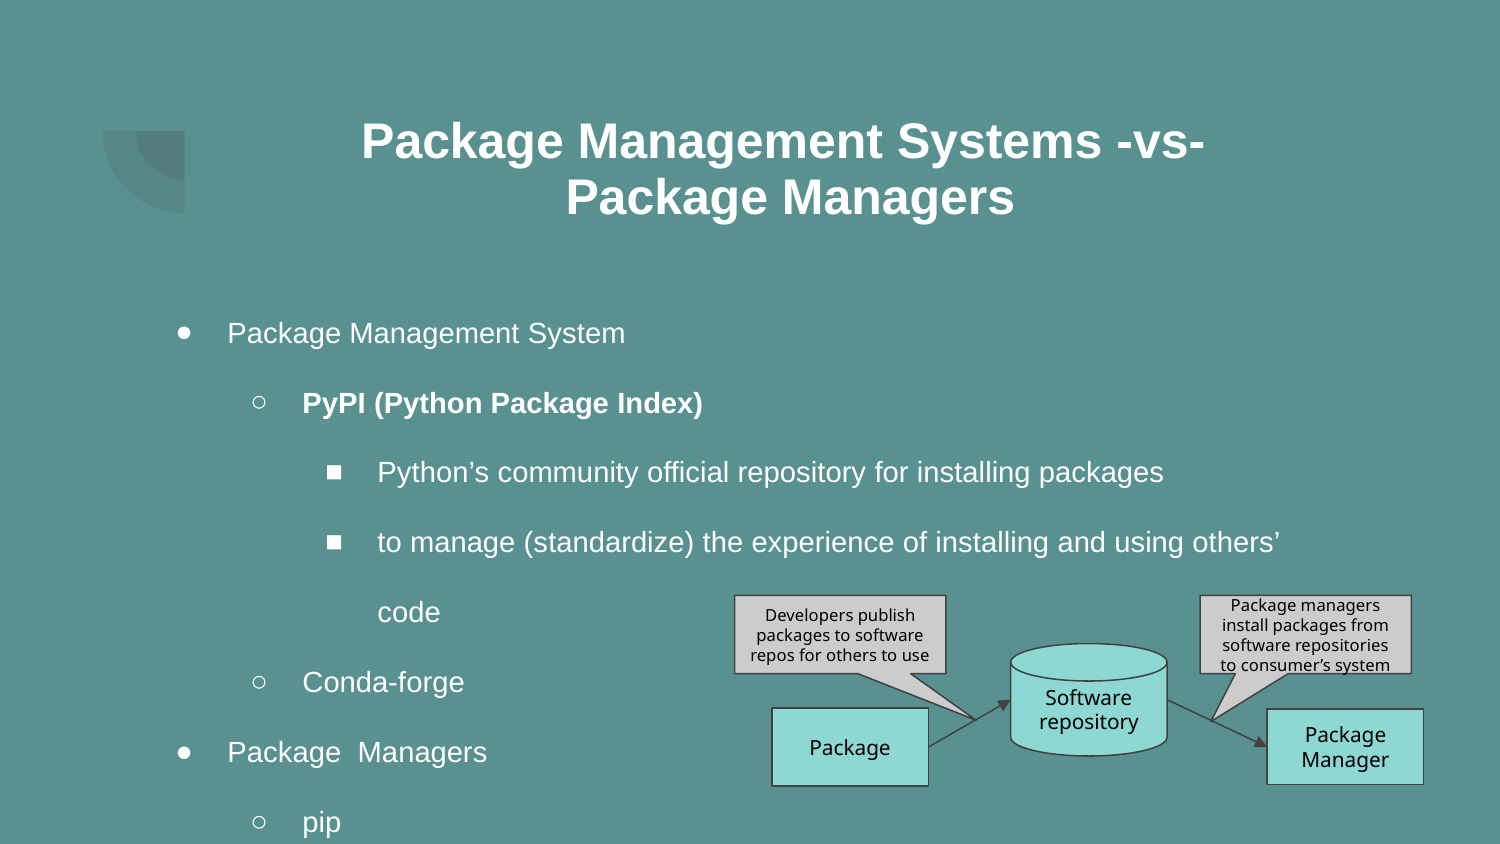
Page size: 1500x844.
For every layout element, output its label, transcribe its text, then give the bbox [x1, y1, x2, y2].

text_box Developers publish packages to software repos for others to use [734, 595, 977, 721]
list Package Management System PyPI (Python Package Index) Python’s community official repository for installing packages to manage (standardize) the experience of installing and using others’ code Conda-forge Package Managers pip conda [137, 263, 1368, 681]
text_box Package Manager [1267, 709, 1424, 785]
text_box Software repository [1010, 643, 1168, 757]
text_box Package [771, 707, 929, 787]
text_box Package managers install packages from software repositories to consumer’s system [1200, 595, 1412, 722]
title Package Management Systems -vs- Package Managers [213, 98, 1368, 263]
